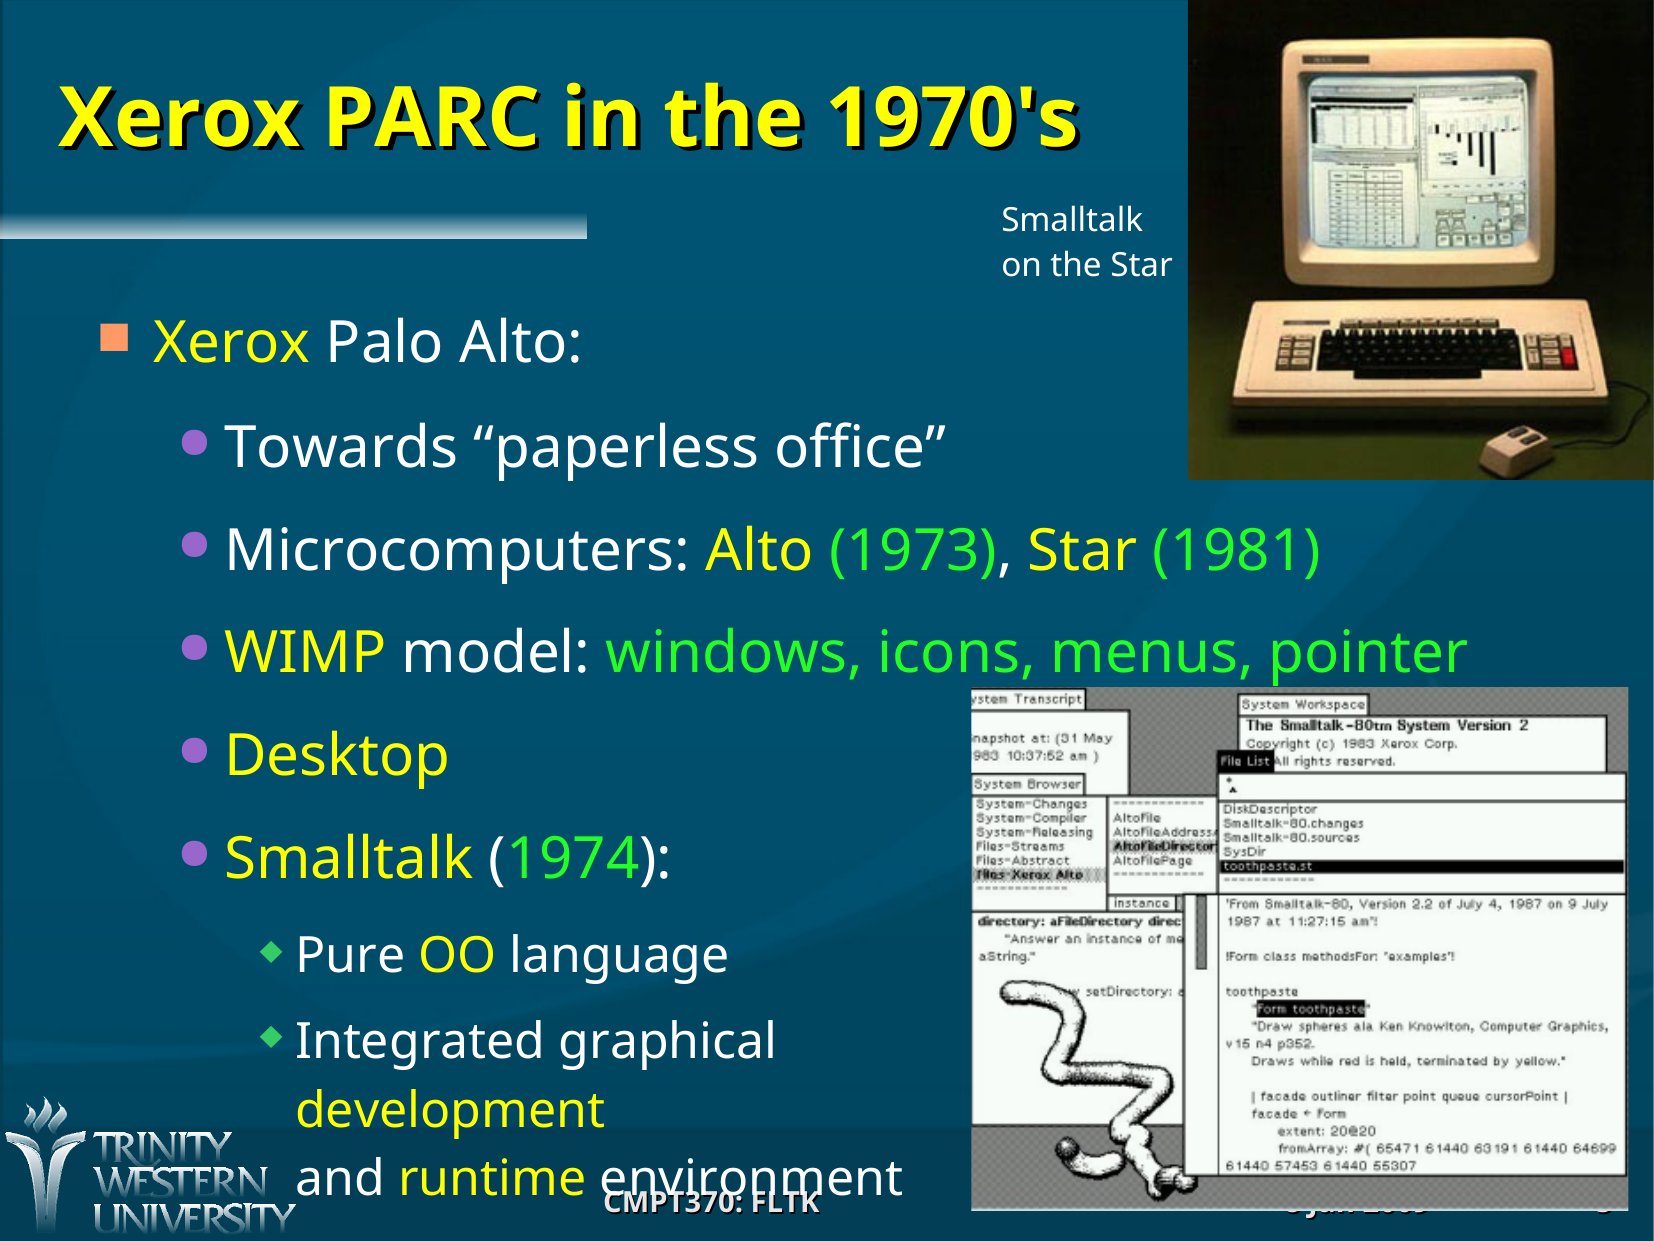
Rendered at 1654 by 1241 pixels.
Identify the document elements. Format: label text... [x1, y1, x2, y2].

picture [1188, 0, 1654, 479]
title Xerox PARC in the 1970's [59, 19, 1187, 208]
picture [972, 687, 1654, 1211]
picture [0, 214, 586, 232]
list Xerox Palo Alto: Towards “paperless office” Microcomputers: Alto (1973), Star (1981) WIMP model: windows, icons, menus, pointer Desktop Smalltalk (1974): Pure OO language Integrated graphical development and runtime environment [82, 300, 1571, 1109]
picture [38, 1227, 54, 1232]
text_box Smalltalk on the Star [986, 195, 1202, 287]
picture [0, 233, 586, 238]
